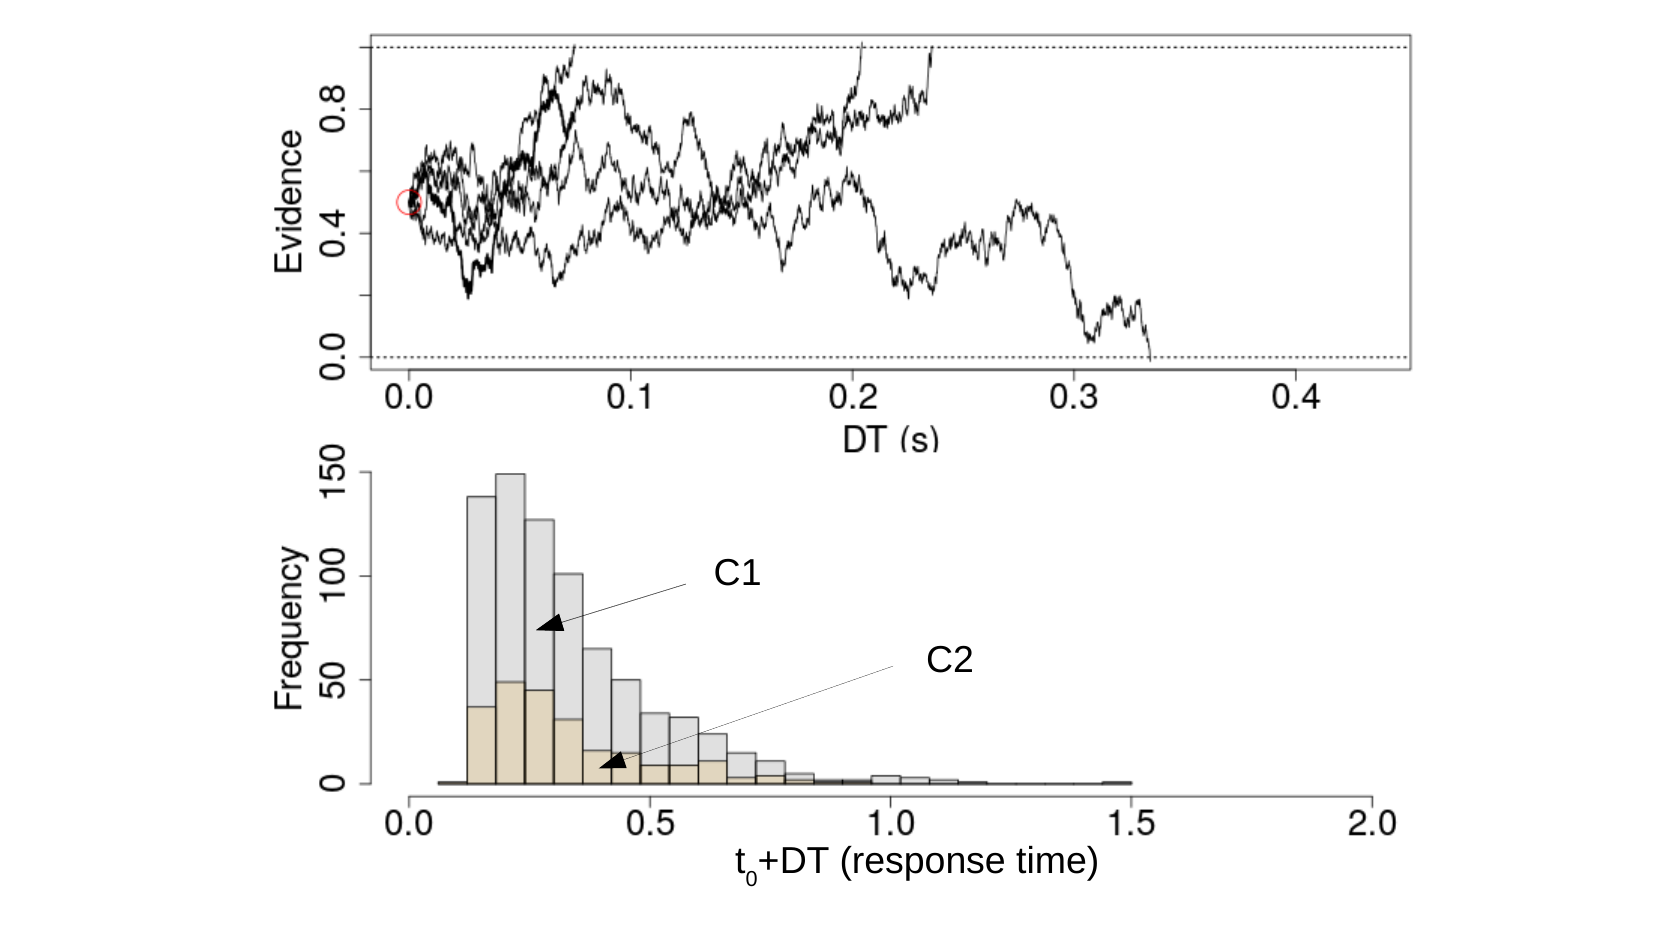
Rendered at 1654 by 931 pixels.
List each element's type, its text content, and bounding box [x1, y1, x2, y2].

picture [225, 20, 1426, 921]
text_box t0+DT (response time) [720, 832, 1361, 898]
text_box C2 [911, 631, 1007, 689]
text_box C1 [699, 544, 795, 602]
